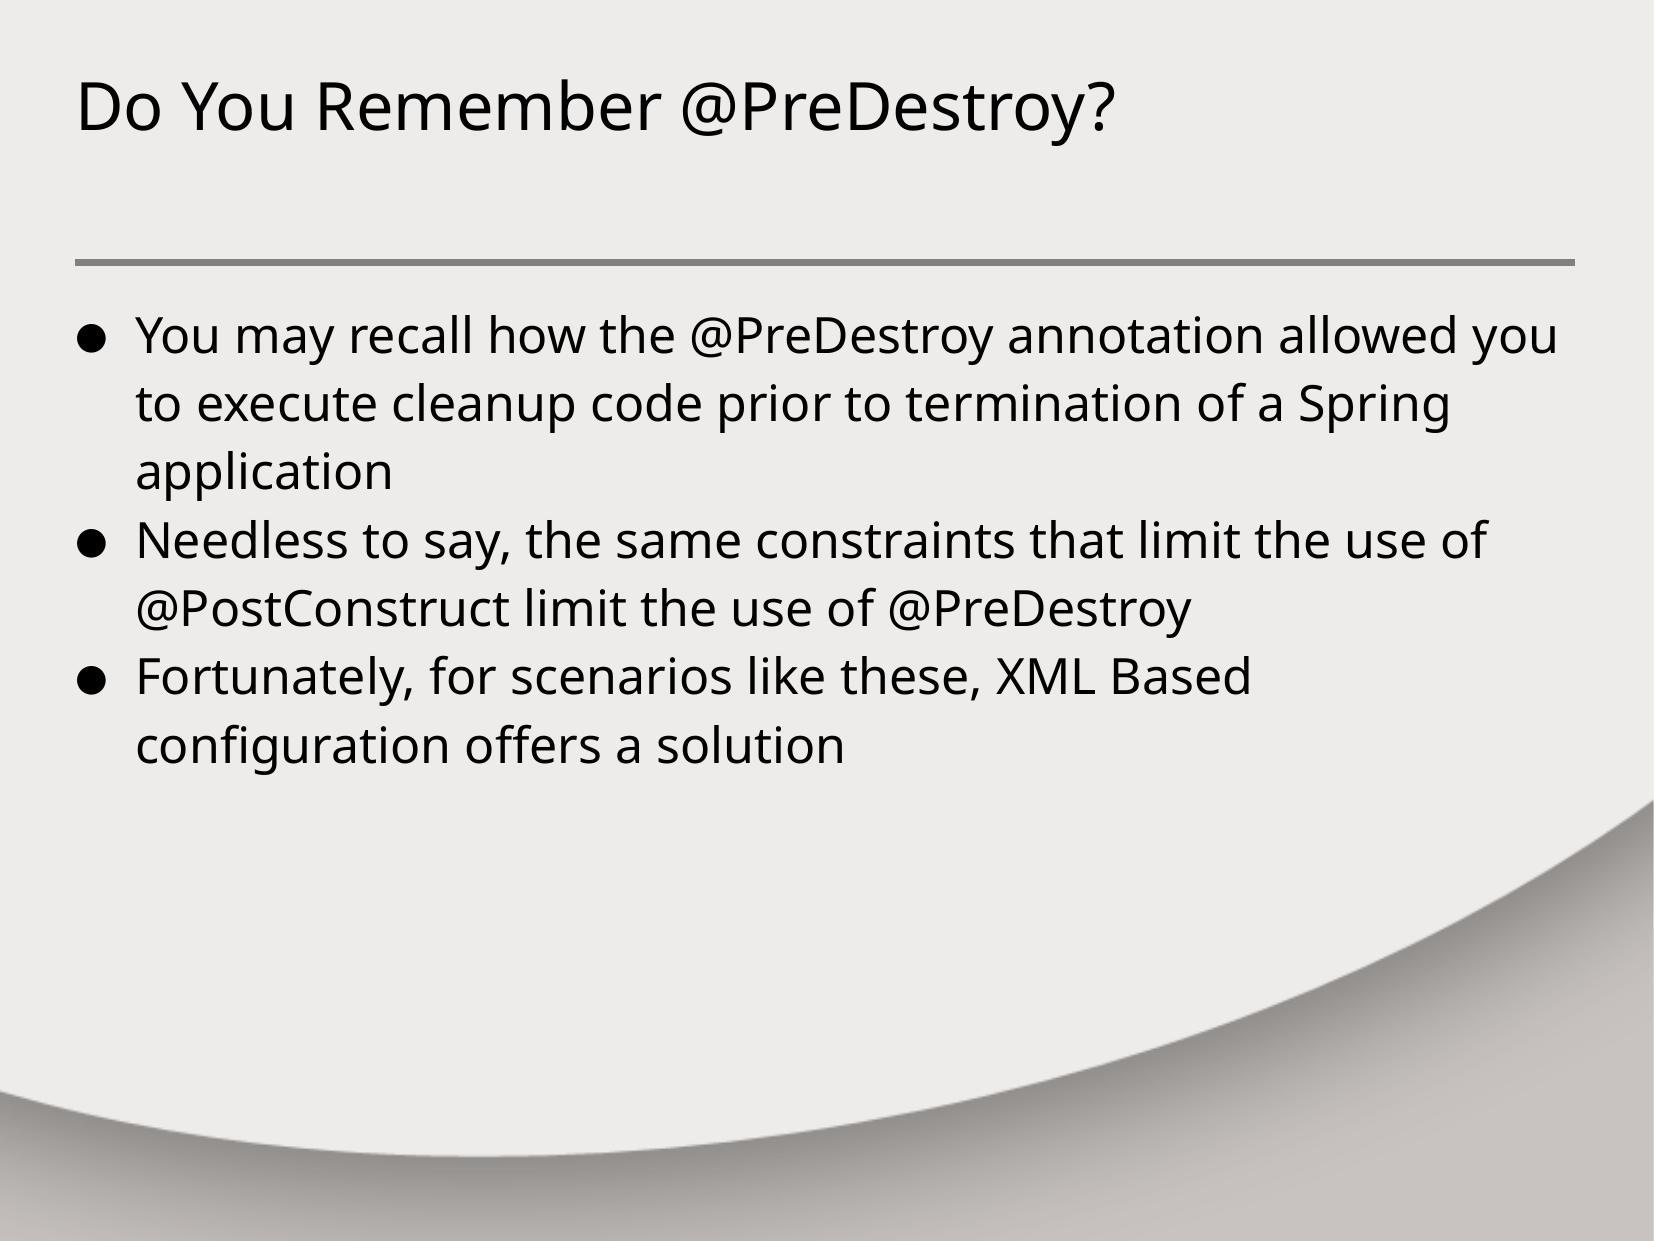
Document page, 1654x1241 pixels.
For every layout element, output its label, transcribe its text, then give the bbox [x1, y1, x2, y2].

title Do You Remember @PreDestroy? [75, 75, 1576, 226]
list You may recall how the @PreDestroy annotation allowed you to execute cleanup code prior to termination of a Spring application Needless to say, the same constraints that limit the use of @PostConstruct limit the use of @PreDestroy Fortunately, for scenarios like these, XML Based configuration offers a solution [75, 300, 1576, 1163]
picture [0, 0, 1654, 1241]
